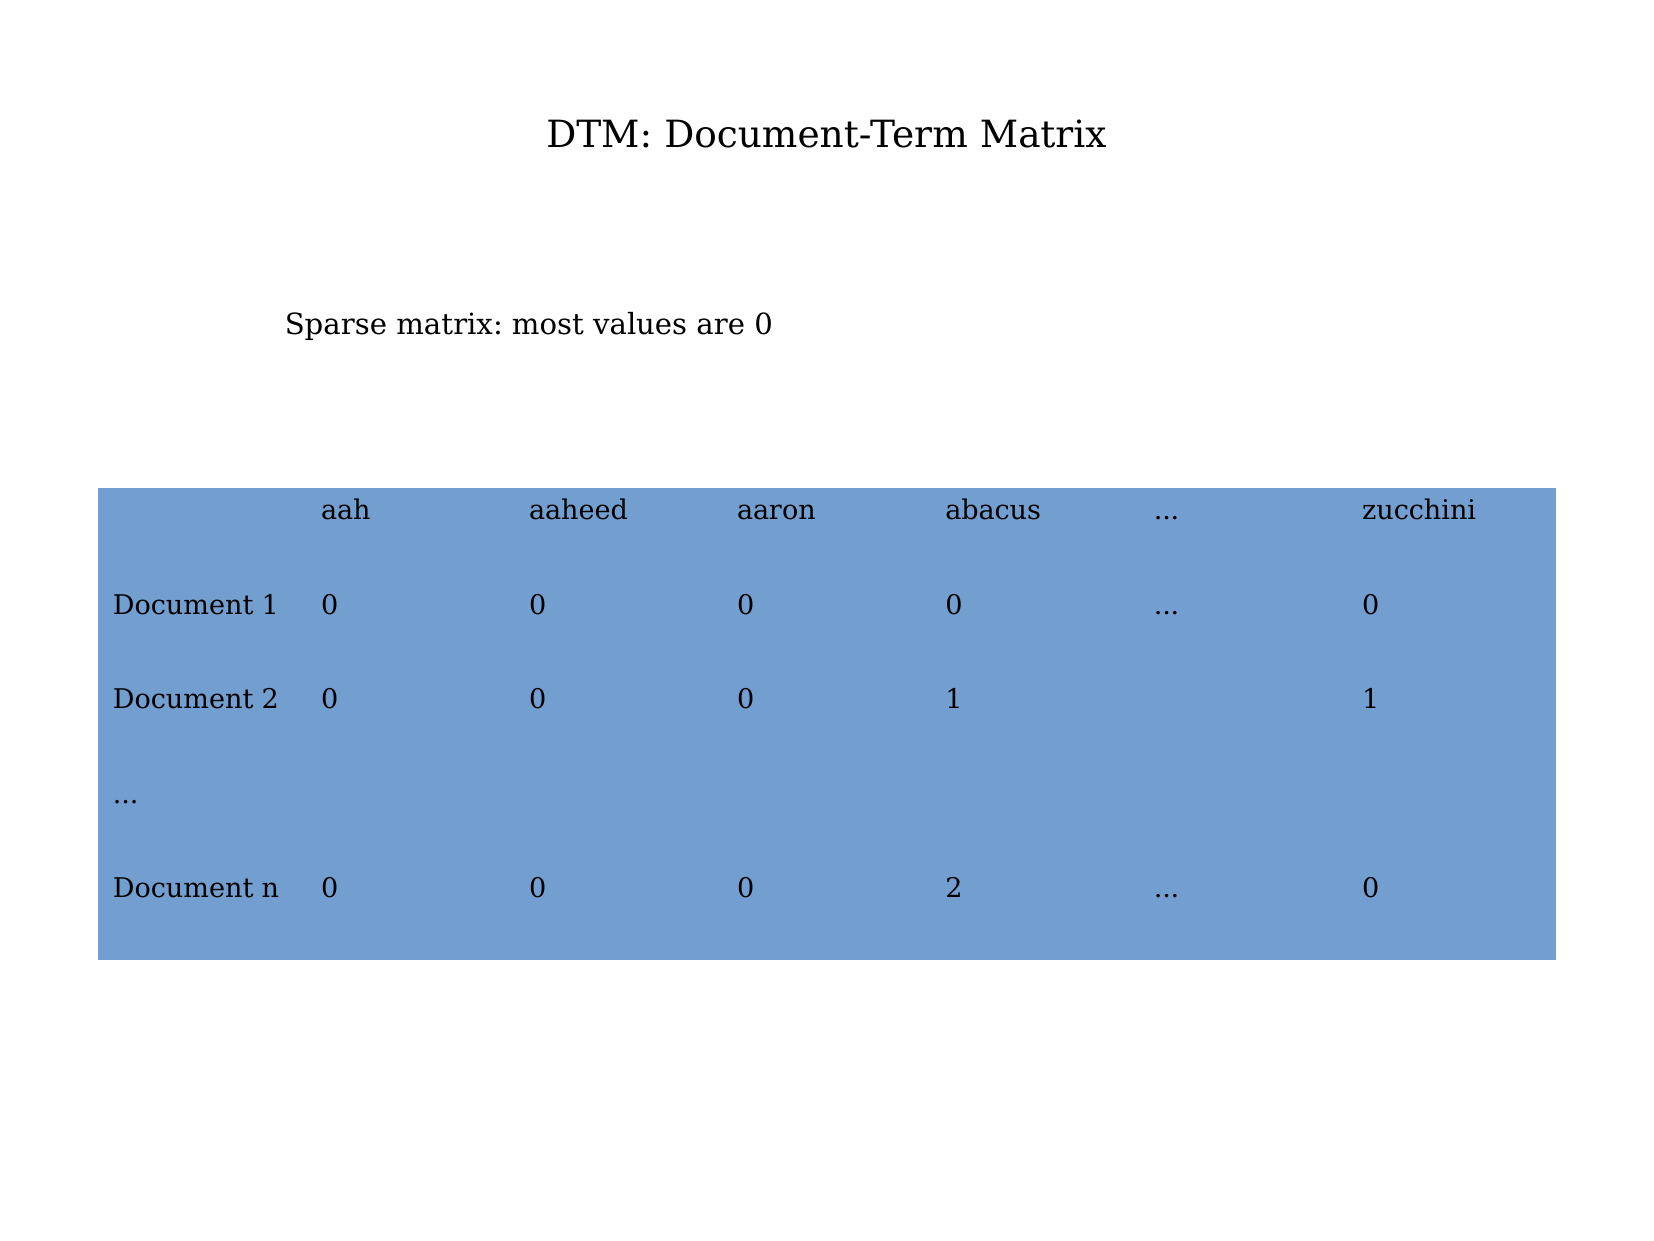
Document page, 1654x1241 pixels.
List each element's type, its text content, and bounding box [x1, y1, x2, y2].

table_cell [931, 771, 1139, 865]
table_cell 0 [1347, 865, 1556, 960]
table_cell ... [98, 771, 306, 865]
table_cell 0 [722, 865, 931, 960]
text_box Sparse matrix: most values are 0 [270, 300, 789, 350]
table_cell Document n [98, 865, 306, 960]
table_cell [306, 771, 514, 865]
table_cell Document 1 [98, 582, 306, 676]
table_cell ... [1139, 865, 1347, 960]
table_cell ... [1139, 582, 1347, 676]
table_cell 0 [306, 676, 514, 771]
table_header zucchini [1347, 488, 1556, 582]
table_header [98, 488, 306, 582]
table_cell 0 [722, 582, 931, 676]
table_cell 0 [306, 582, 514, 676]
table_cell 0 [306, 865, 514, 960]
table_header aaheed [514, 488, 722, 582]
table_cell 0 [514, 676, 722, 771]
table_cell 0 [931, 582, 1139, 676]
table_cell 0 [1347, 582, 1556, 676]
table_header ... [1139, 488, 1347, 582]
table_cell 0 [514, 582, 722, 676]
table_cell [722, 771, 931, 865]
text_box DTM: Document-Term Matrix [531, 105, 1123, 164]
table_cell 1 [931, 676, 1139, 771]
table_cell [1139, 771, 1347, 865]
table_cell [1139, 676, 1347, 771]
table_header aaron [722, 488, 931, 582]
table_cell Document 2 [98, 676, 306, 771]
table_cell 2 [931, 865, 1139, 960]
table_cell 1 [1347, 676, 1556, 771]
table_header aah [306, 488, 514, 582]
table_cell [1347, 771, 1556, 865]
table_cell 0 [722, 676, 931, 771]
table_cell 0 [514, 865, 722, 960]
table_cell [514, 771, 722, 865]
table_header abacus [931, 488, 1139, 582]
